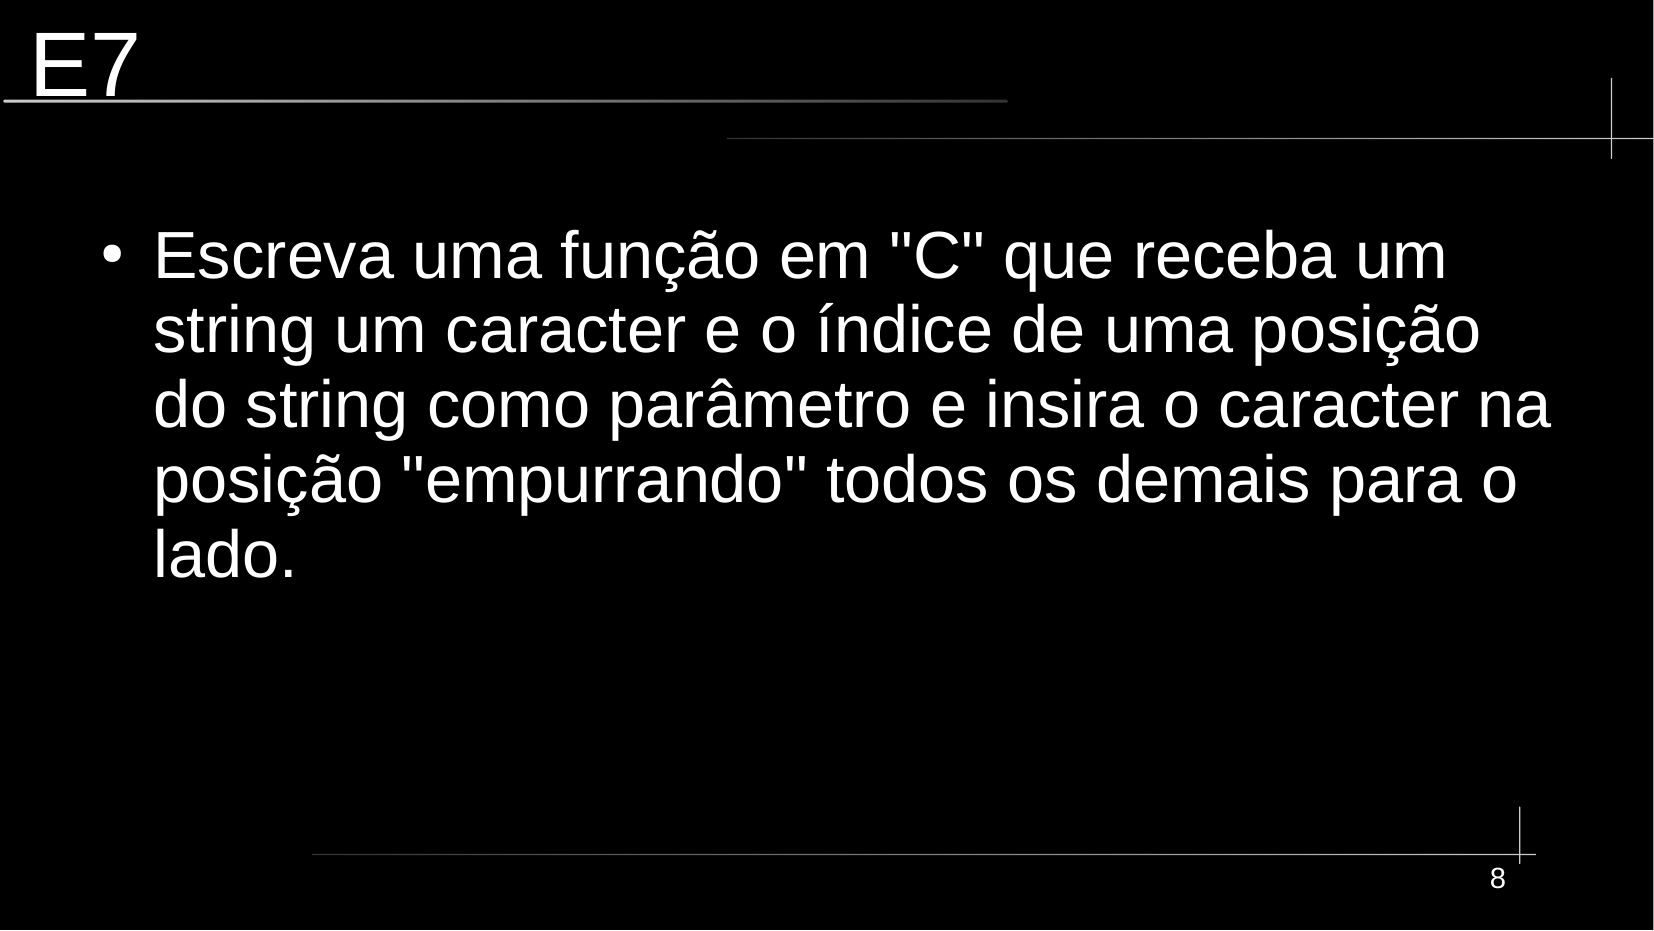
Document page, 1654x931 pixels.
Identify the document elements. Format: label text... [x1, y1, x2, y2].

list Escreva uma função em "C" que receba um string um caracter e o índice de uma posição do string como parâmetro e insira o caracter na posição "empurrando" todos os demais para o lado. [82, 217, 1571, 758]
title E7 [29, 11, 1595, 119]
